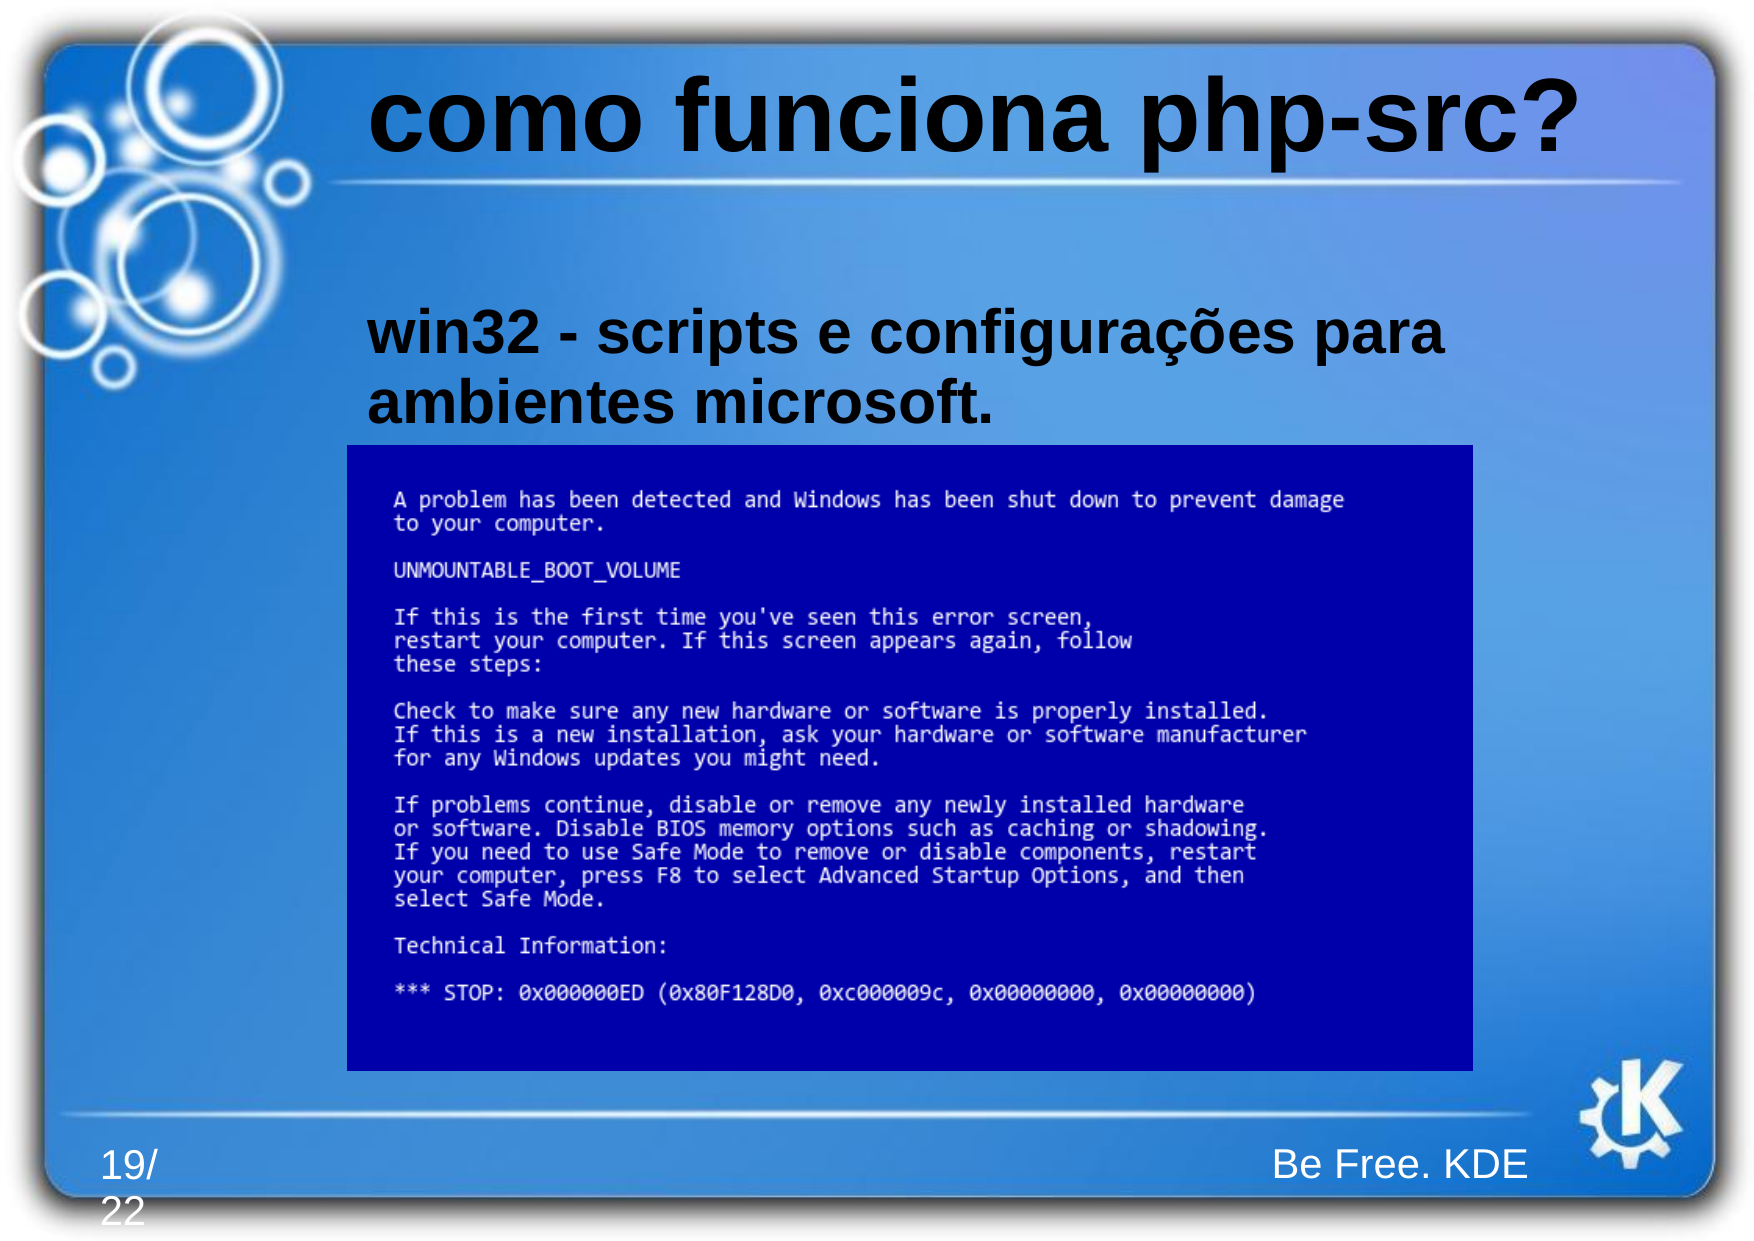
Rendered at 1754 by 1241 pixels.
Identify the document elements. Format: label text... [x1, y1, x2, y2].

picture [0, 0, 1754, 1241]
title como funciona php-src? [352, 49, 1651, 174]
list win32 - scripts e configurações para ambientes microsoft. [352, 289, 1651, 1084]
